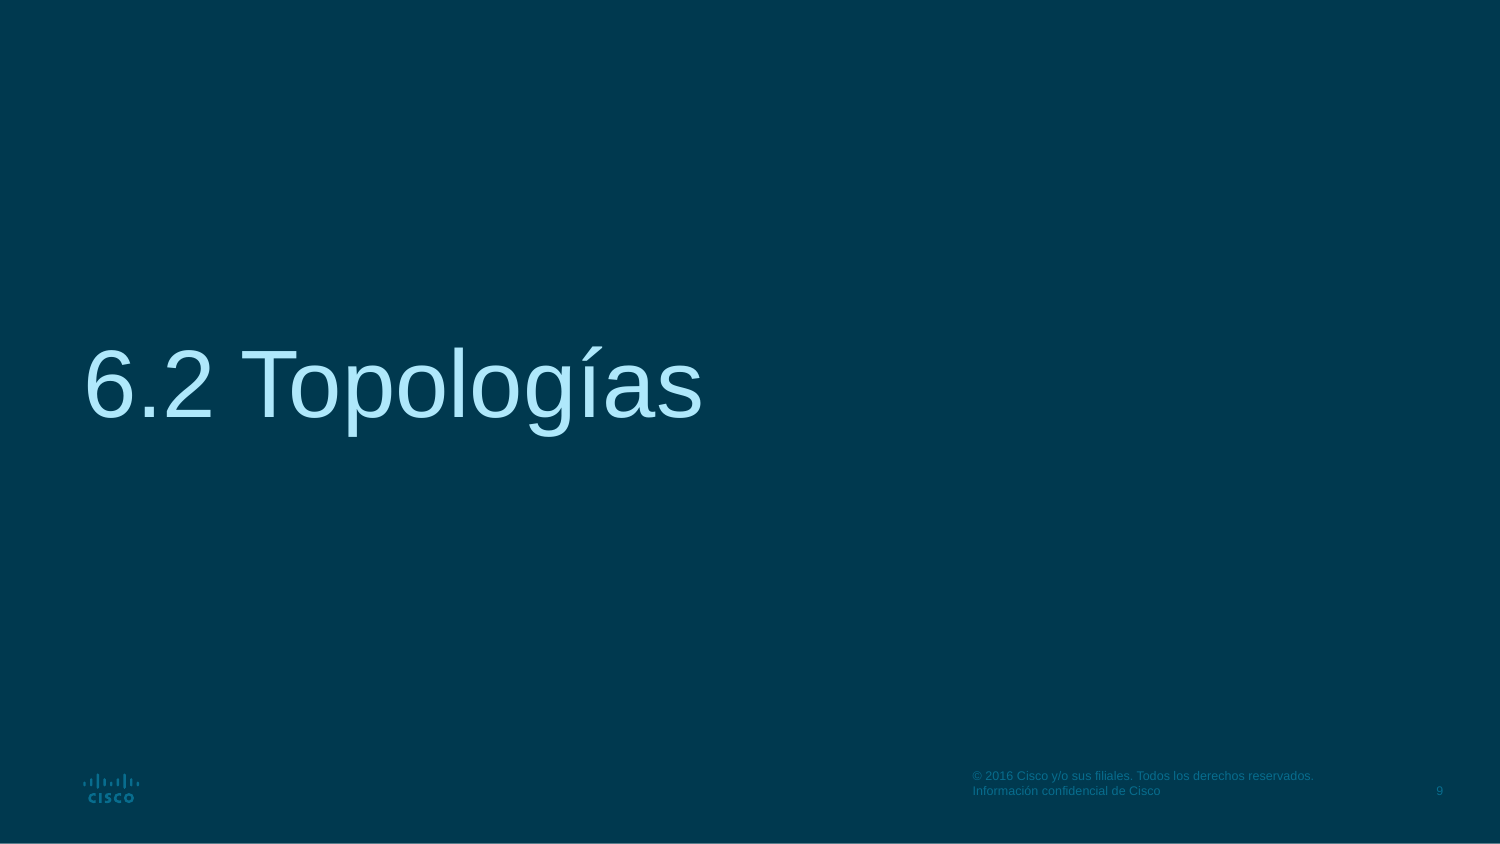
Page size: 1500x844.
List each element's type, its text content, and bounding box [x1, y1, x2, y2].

title 6.2 Topologías [68, 293, 1356, 446]
